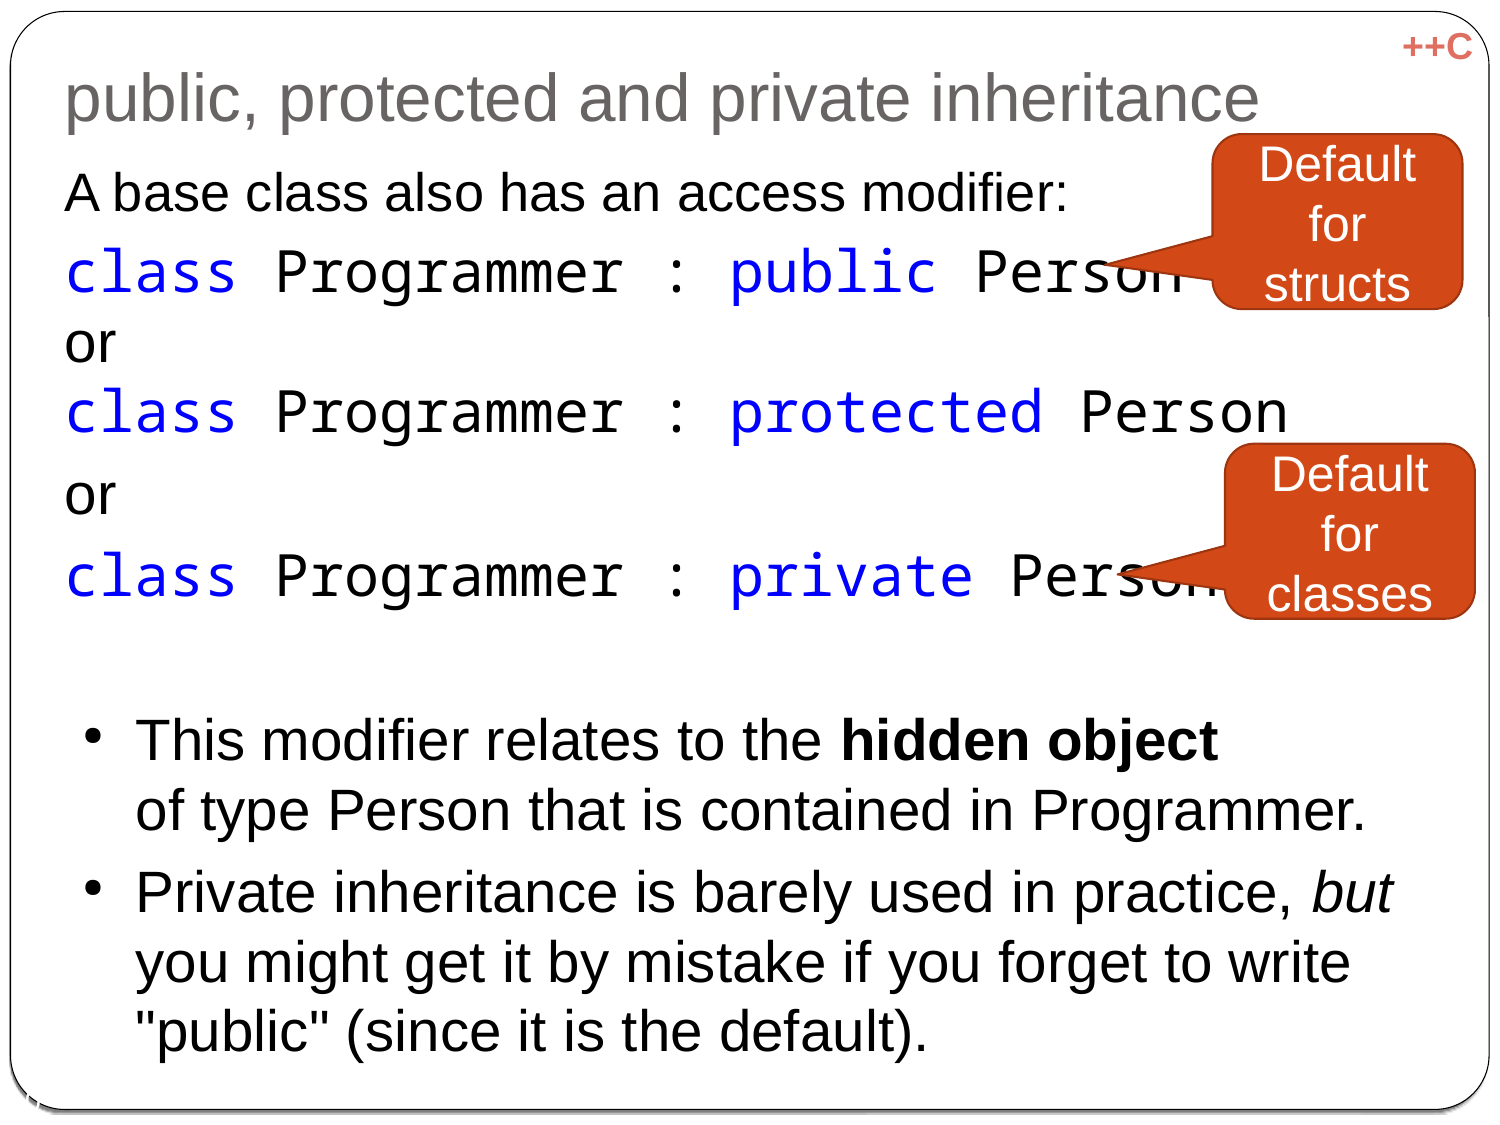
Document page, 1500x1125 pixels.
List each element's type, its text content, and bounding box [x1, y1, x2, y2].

list A base class also has an access modifier: class Programmer : public Person or class Programmer : protected Person or class Programmer : private Person This modifier relates to the hidden object of type Person that is contained in Programmer. Private inheritance is barely used in practice, but you might get it by mistake if you forget to write "public" (since it is the default). [50, 149, 1450, 1088]
text_box Default for classes [1117, 443, 1475, 619]
slide_number <number> [0, 1074, 50, 1125]
title public, protected and private inheritance [50, 45, 1450, 149]
text_box Default for structs [1105, 134, 1463, 310]
